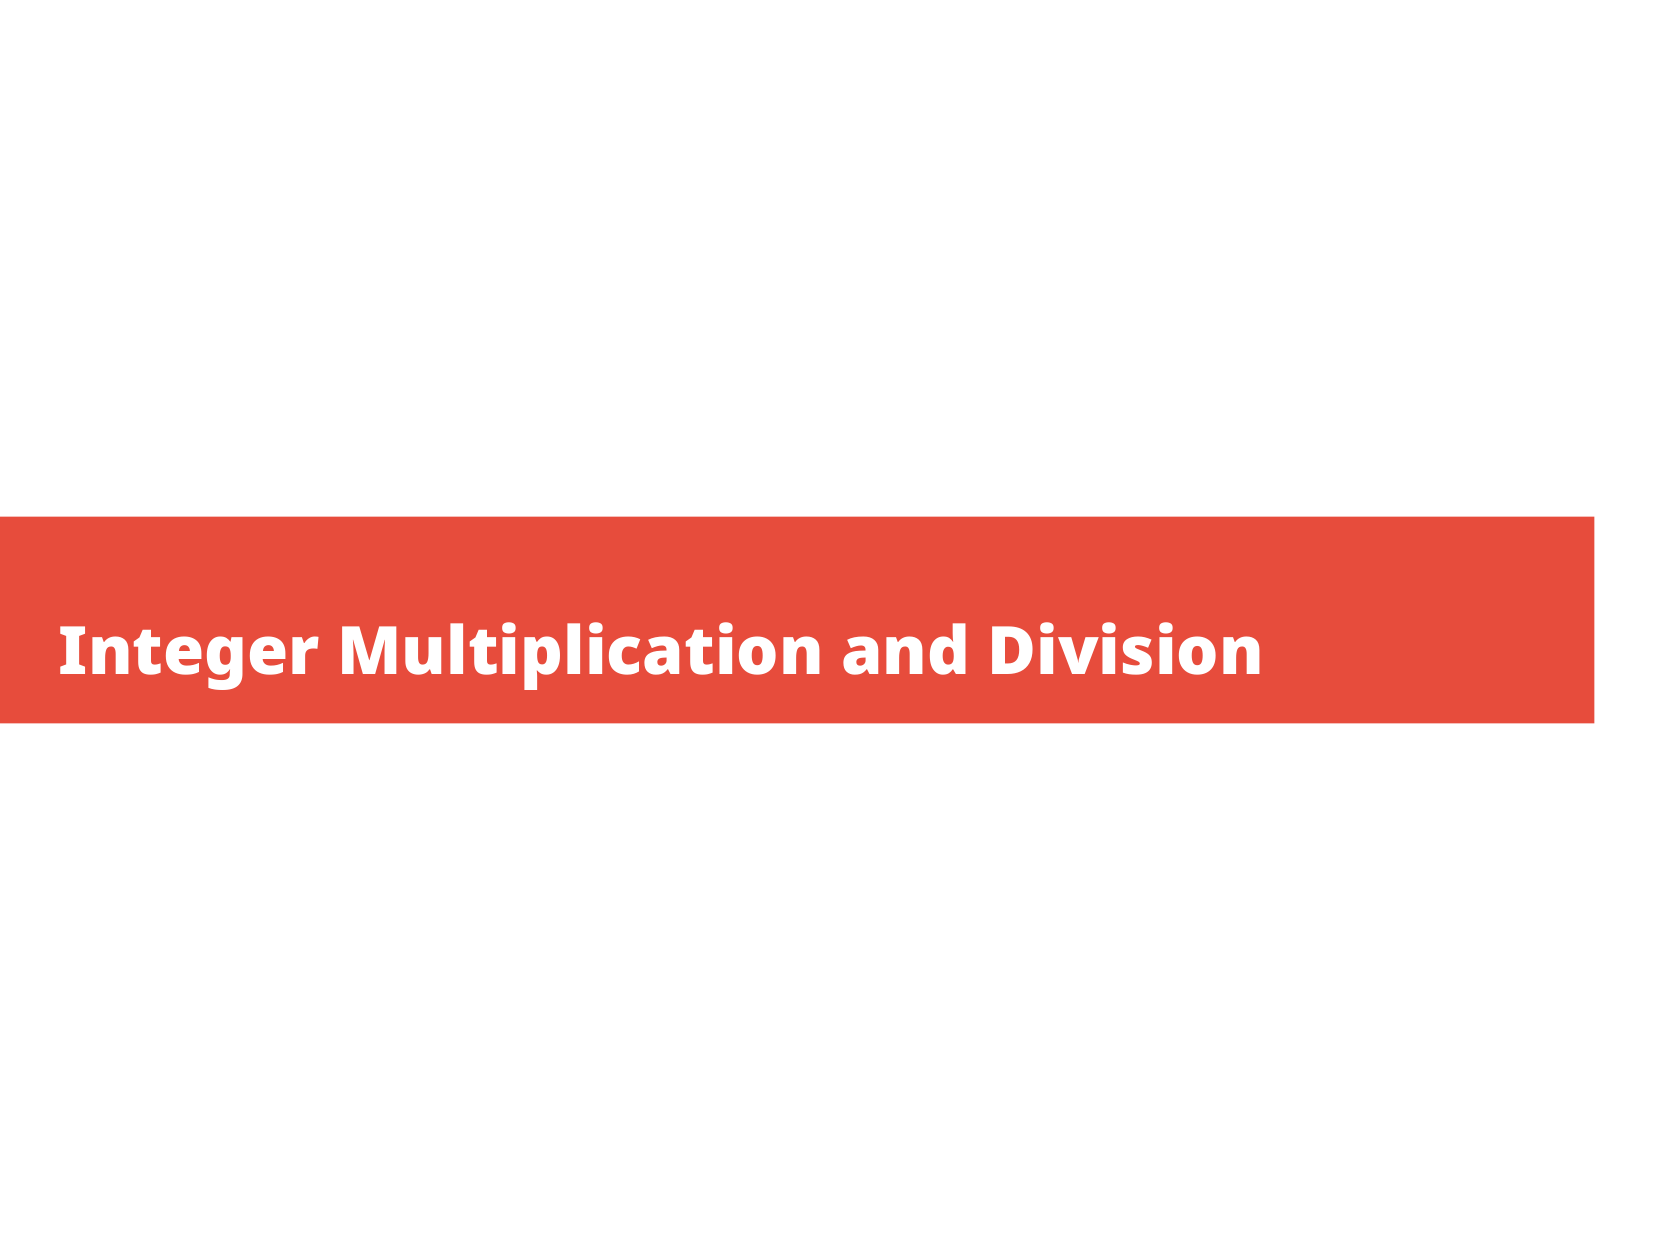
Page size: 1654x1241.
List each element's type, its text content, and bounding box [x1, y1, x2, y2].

title Integer Multiplication and Division [59, 546, 1595, 694]
